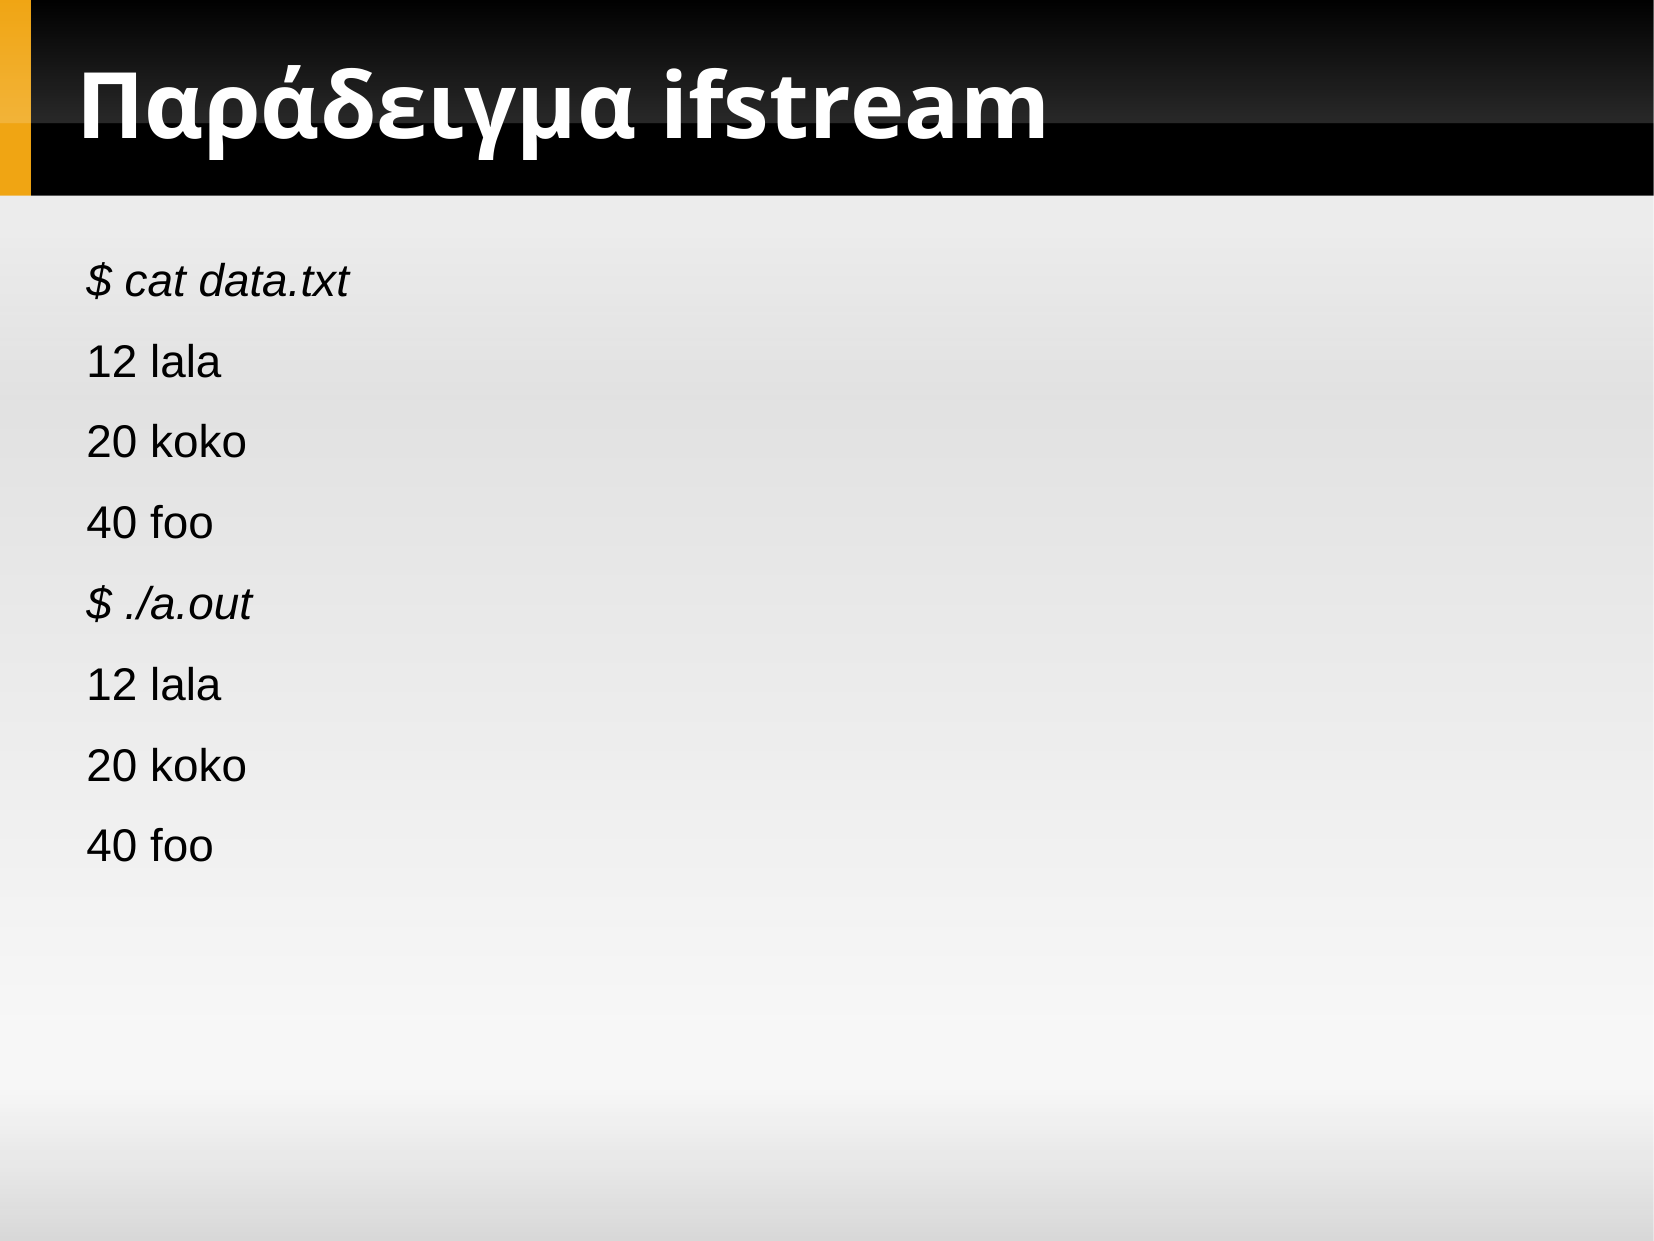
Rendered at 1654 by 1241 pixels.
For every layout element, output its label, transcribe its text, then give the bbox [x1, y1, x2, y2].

list $ cat data.txt 12 lala 20 koko 40 foo $ ./a.out 12 lala 20 koko 40 foo [75, 254, 1651, 1059]
picture [0, 0, 1654, 1241]
title Παράδειγμα ifstream [76, 0, 1565, 208]
